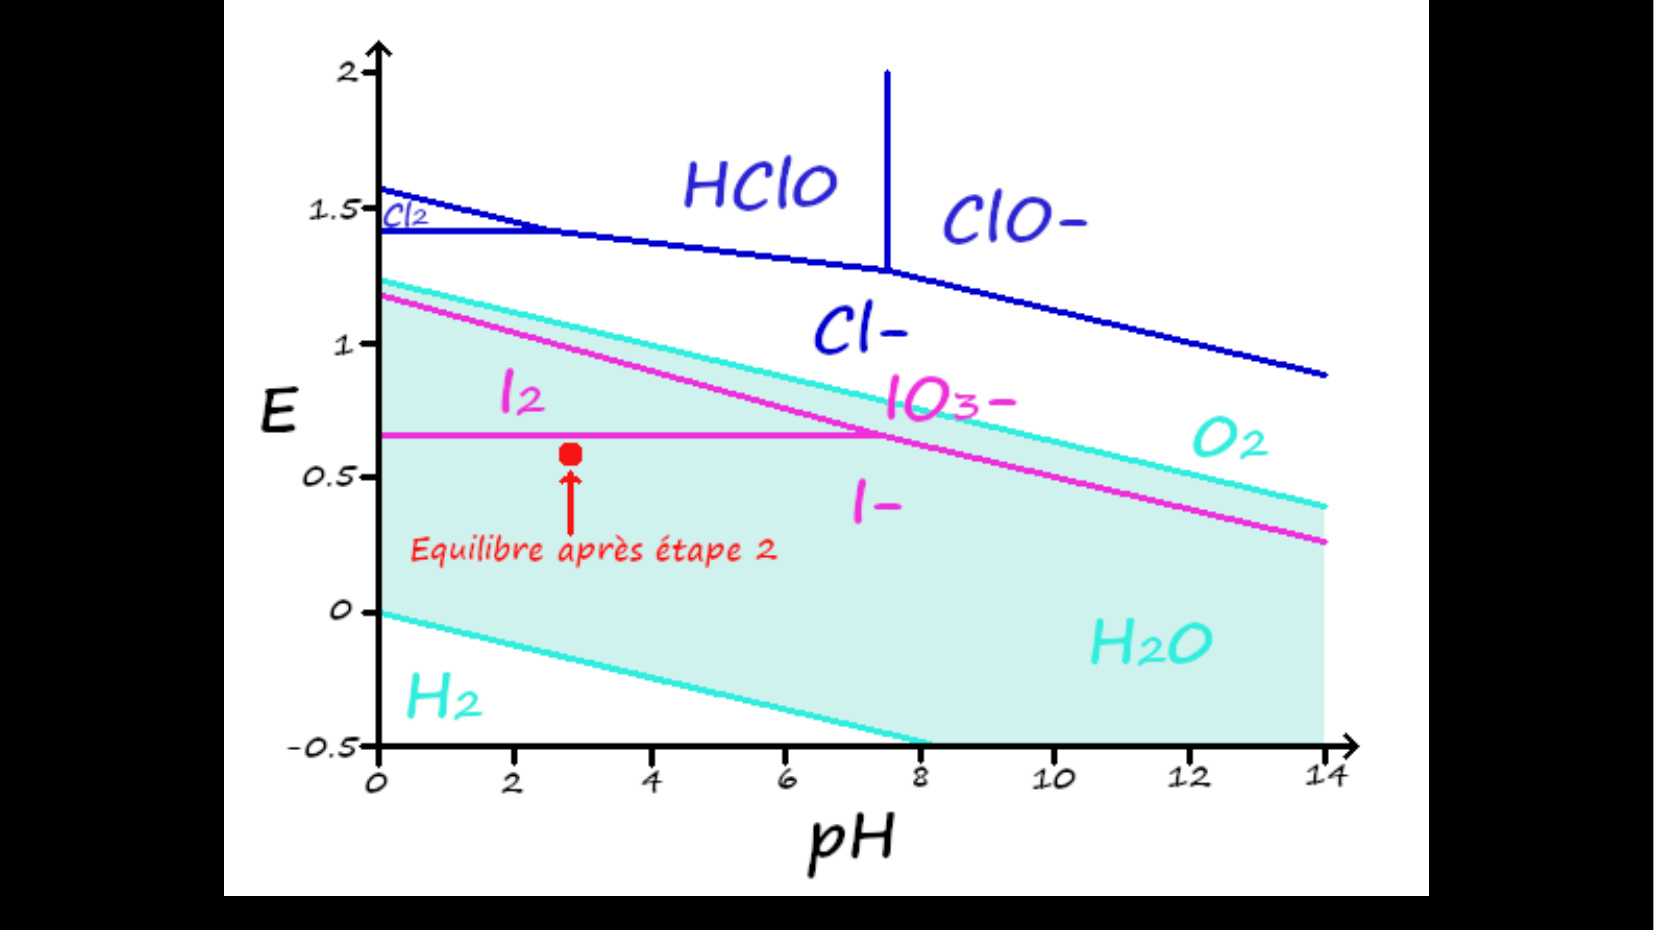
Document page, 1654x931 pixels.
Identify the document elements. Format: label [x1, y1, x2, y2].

picture [224, 0, 1429, 896]
